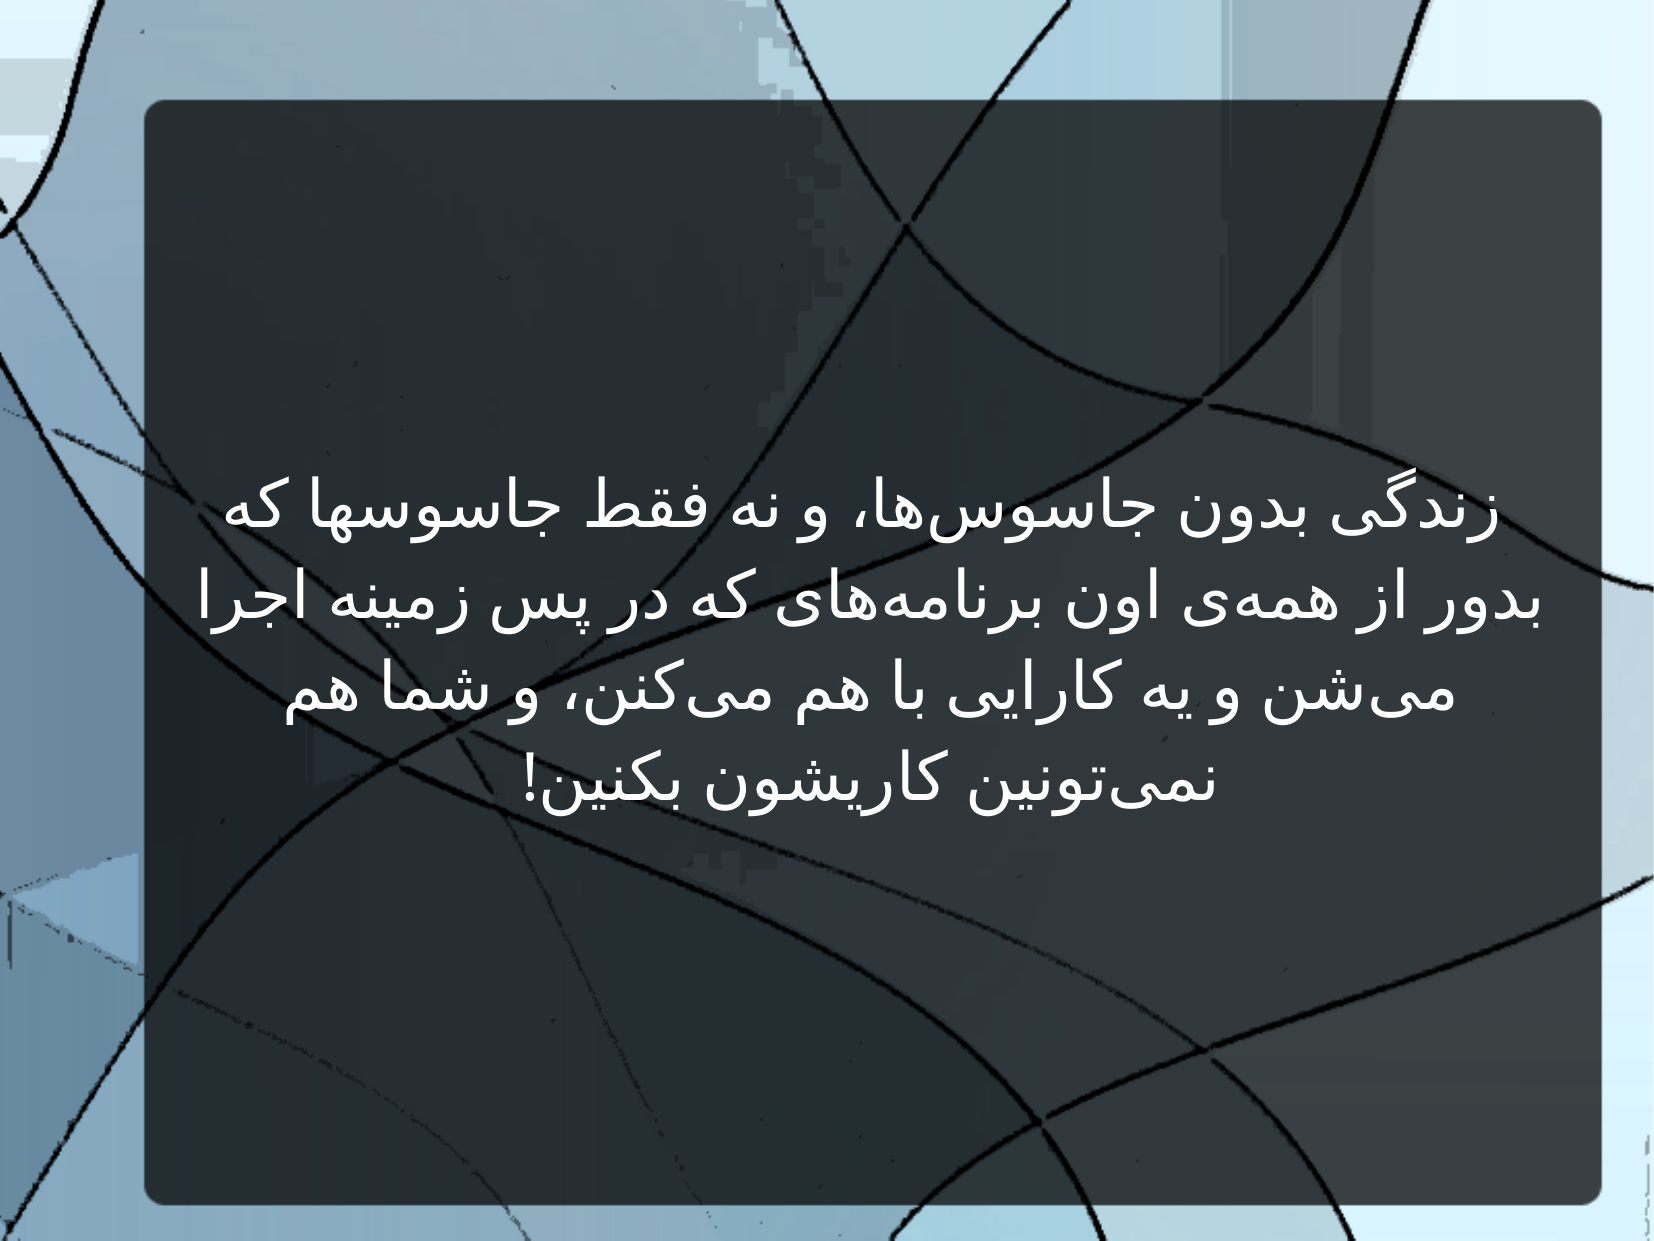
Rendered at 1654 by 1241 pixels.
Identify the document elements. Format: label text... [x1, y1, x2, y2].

subtitle زندگی بدون جاسوس‌ها، و نه فقط جاسوسها که بدور از همه‌ی اون برنامه‌های که در پس زمینه اجرا می‌شن و یه کارایی با هم می‌کنن، و شما هم نمی‌تونین کاریشون بکنین! [159, 115, 1583, 1161]
picture [0, 0, 1654, 1241]
